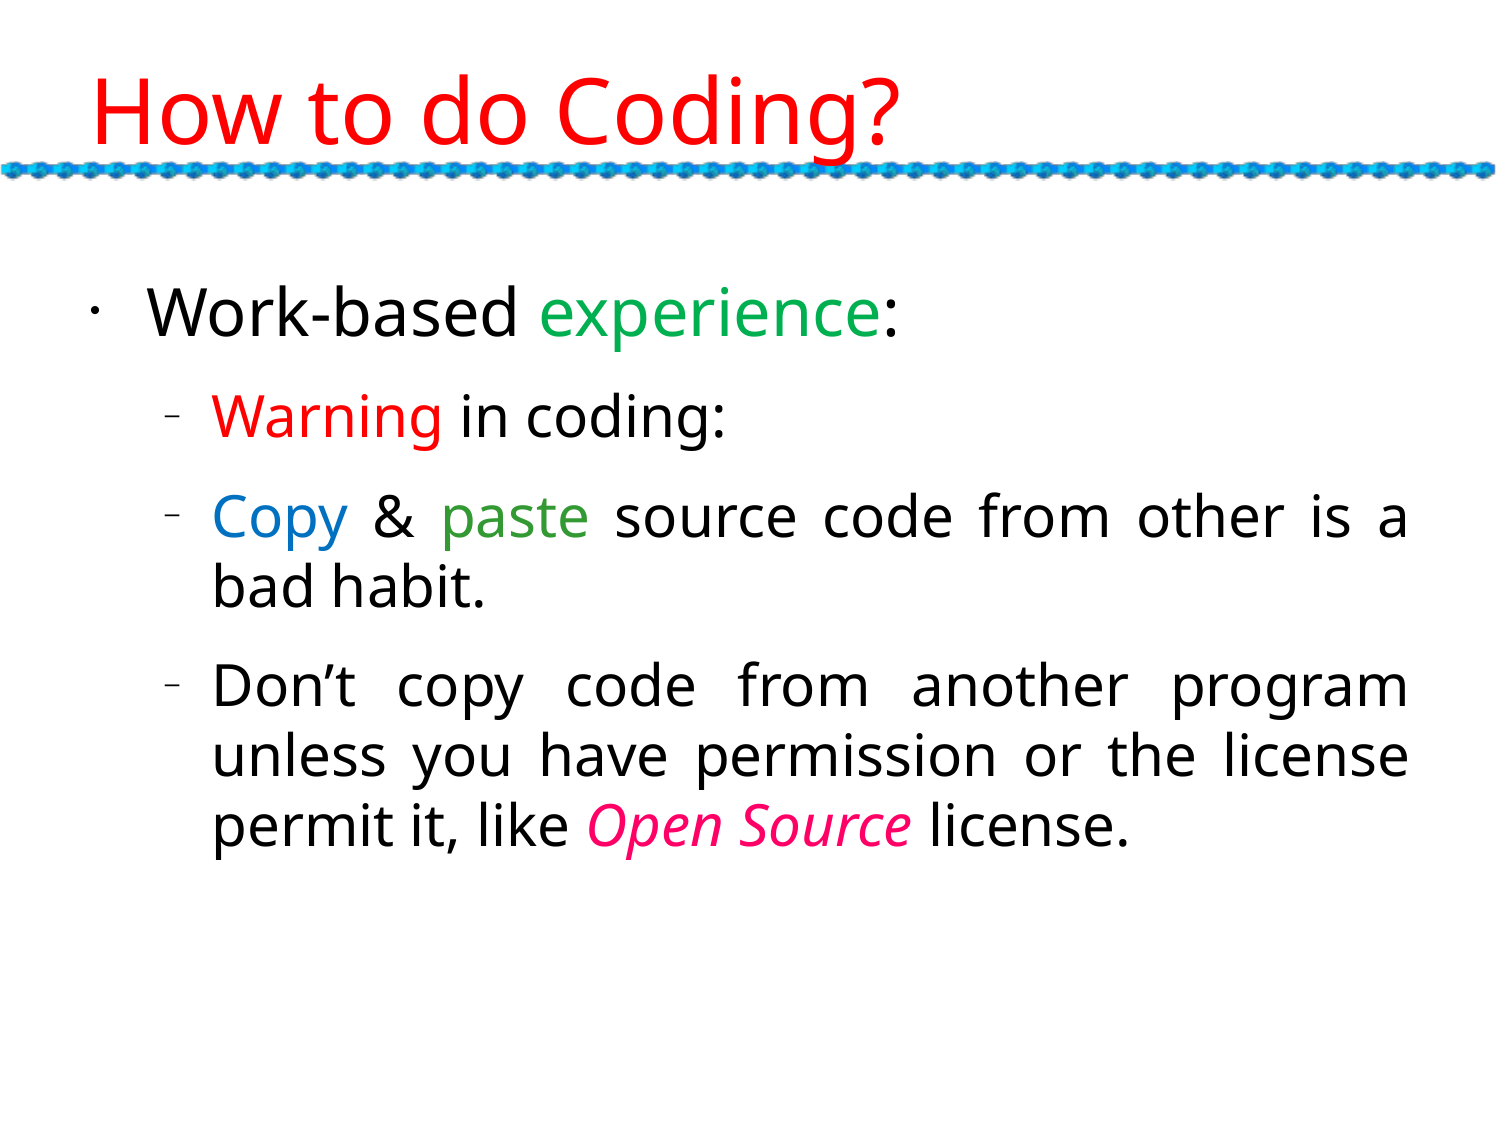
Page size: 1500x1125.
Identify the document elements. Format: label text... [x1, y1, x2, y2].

picture [1425, 161, 1499, 181]
title How to do Coding? [75, 45, 1425, 233]
picture [0, 161, 75, 181]
list Work-based experience: Warning in coding: Copy & paste source code from other is a bad habit. Don’t copy code from another program unless you have permission or the license permit it, like Open Source license. [75, 262, 1425, 1005]
